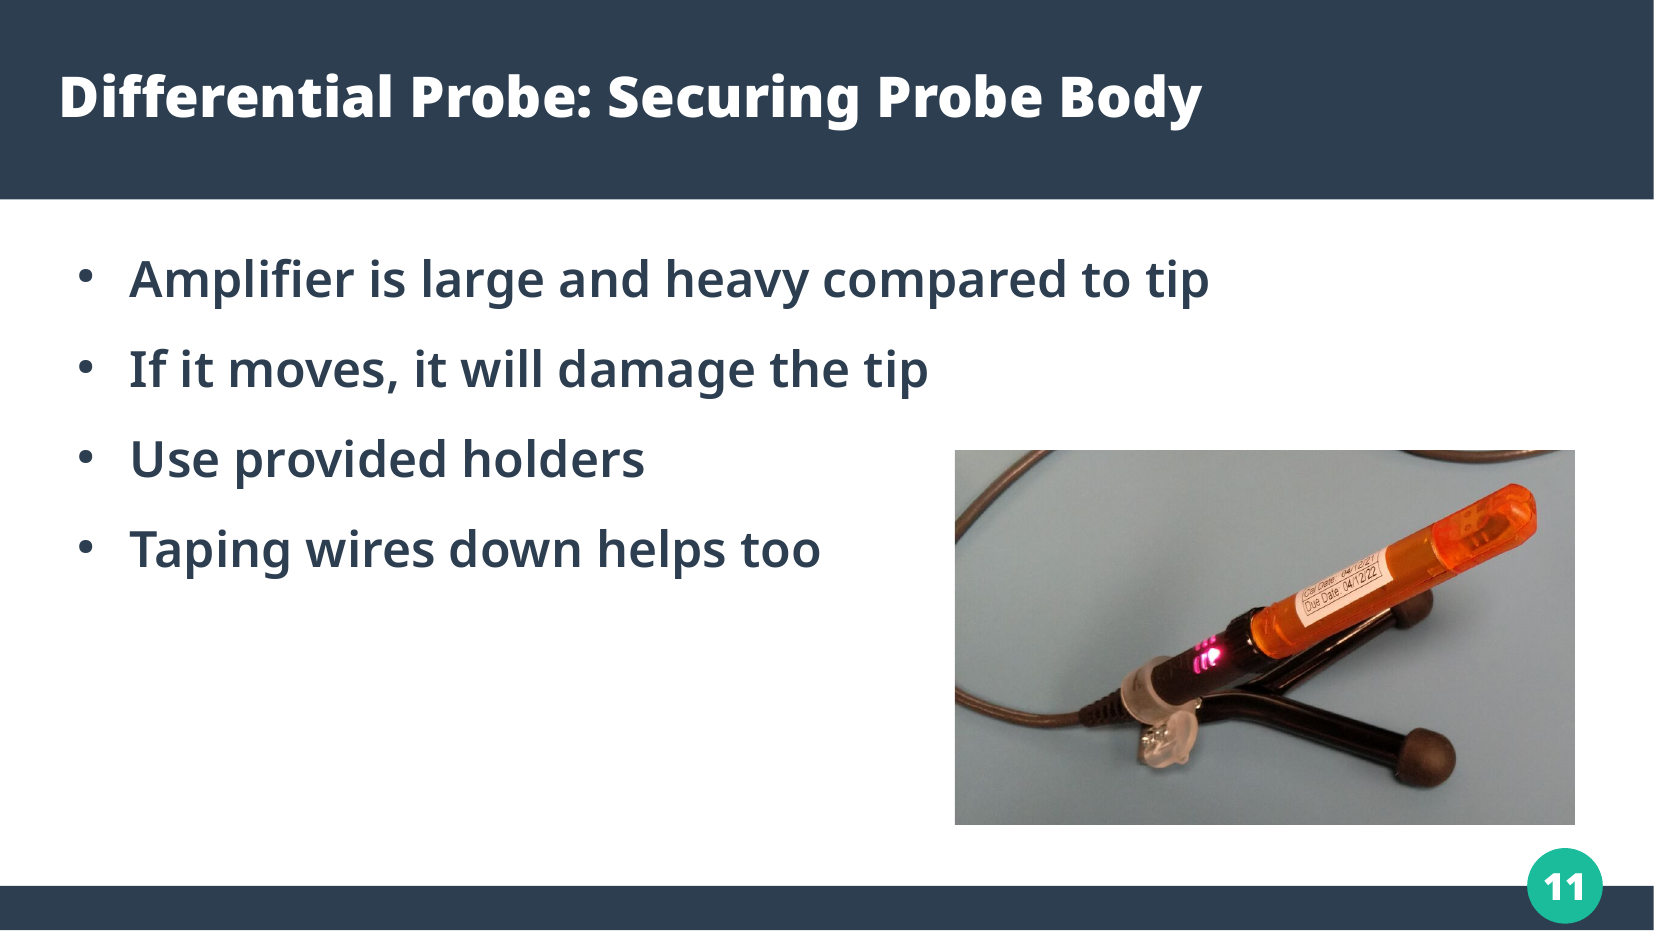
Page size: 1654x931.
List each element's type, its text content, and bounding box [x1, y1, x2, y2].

title Differential Probe: Securing Probe Body [59, 37, 1595, 155]
list Amplifier is large and heavy compared to tip If it moves, it will damage the tip Use provided holders Taping wires down helps too [59, 243, 1595, 864]
picture [954, 450, 1576, 825]
